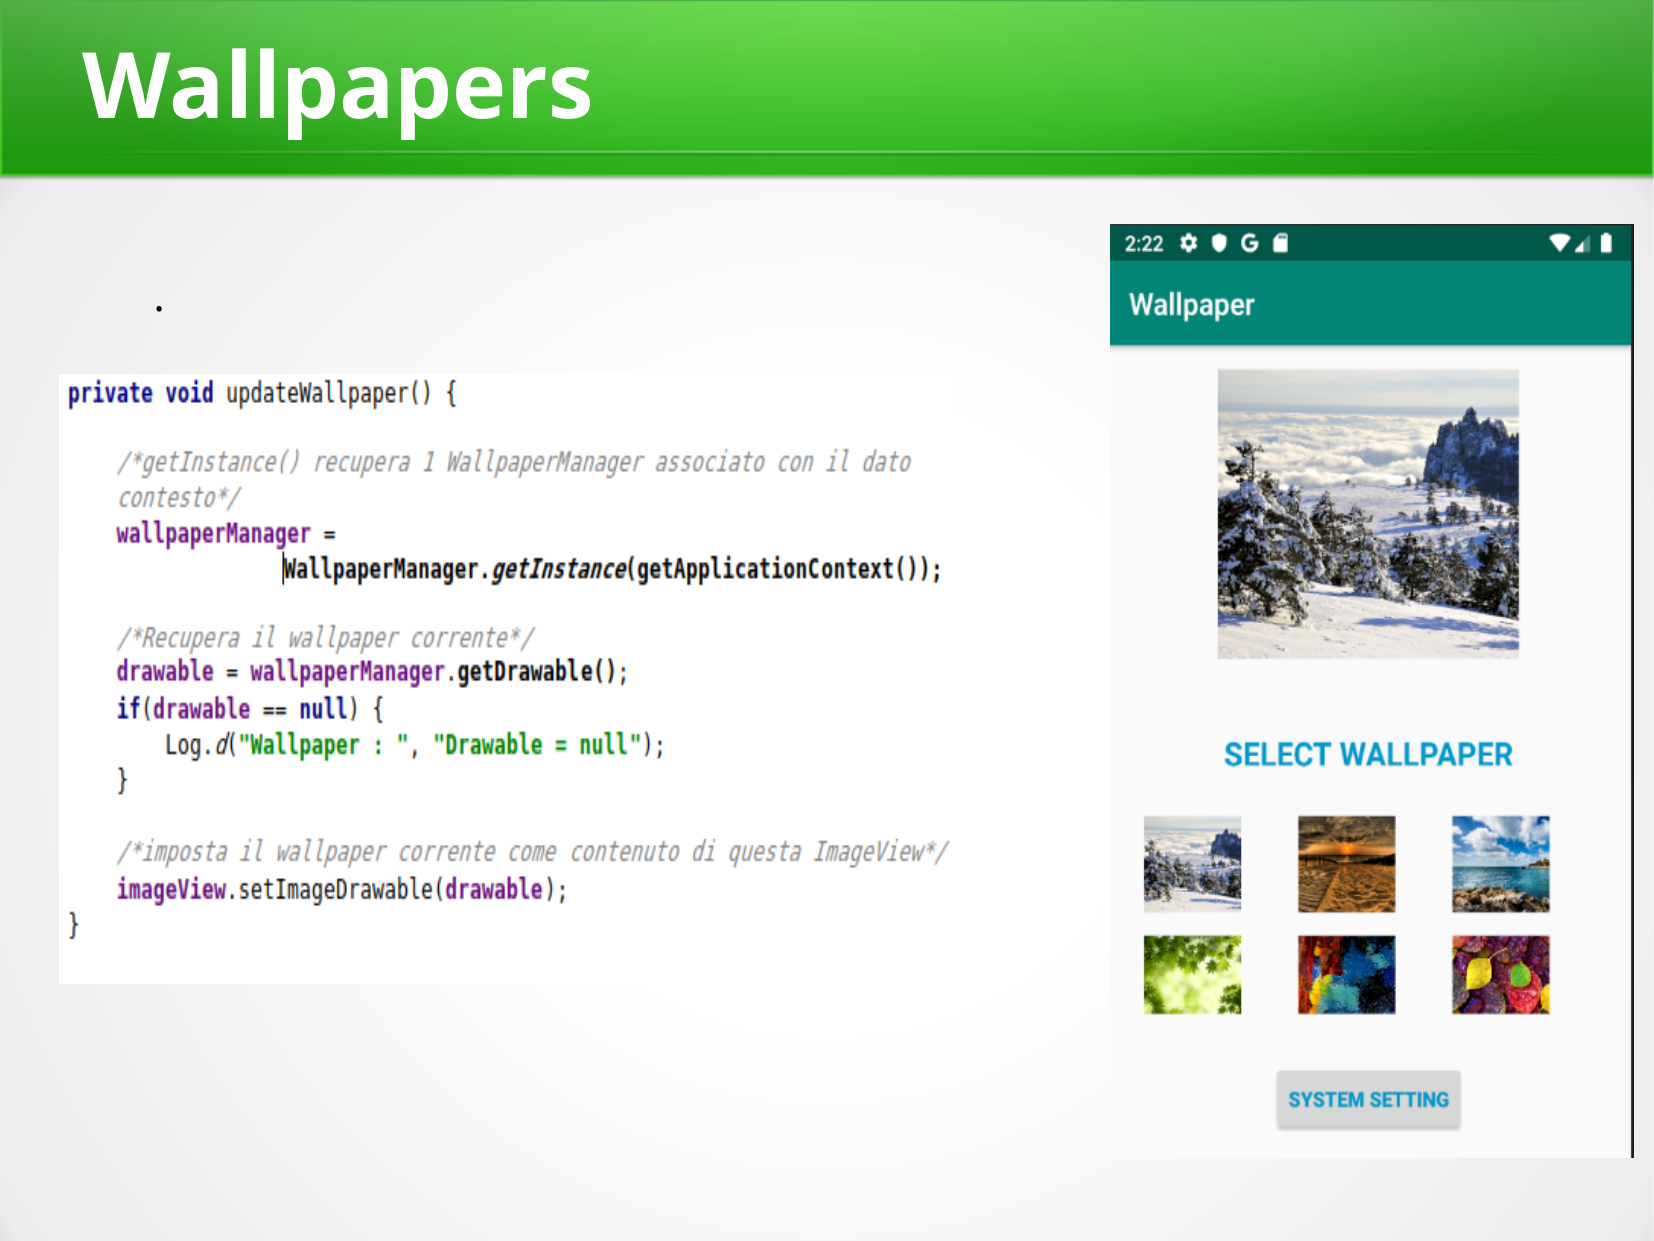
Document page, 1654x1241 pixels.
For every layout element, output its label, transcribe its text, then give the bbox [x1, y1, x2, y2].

picture [0, 0, 1654, 1241]
list . [82, 195, 1571, 1052]
title Wallpapers [82, 11, 1571, 154]
